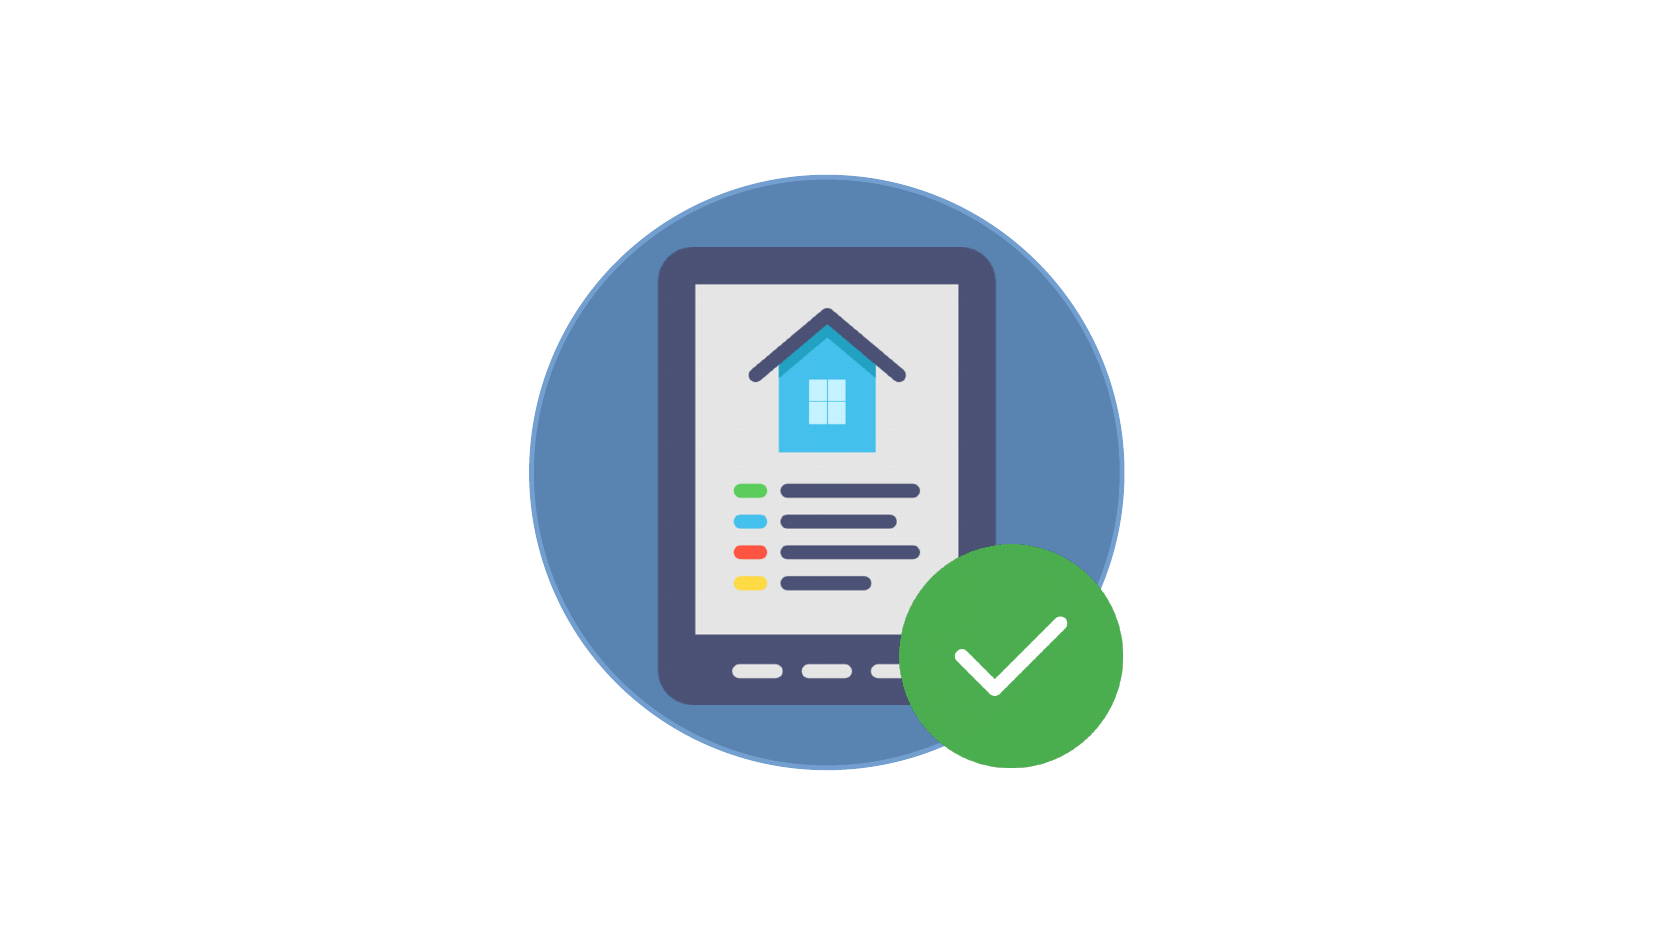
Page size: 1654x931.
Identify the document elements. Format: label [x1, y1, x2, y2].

text_box [677, 727, 899, 768]
text_box [531, 318, 575, 627]
picture [575, 224, 1123, 768]
text_box [667, 177, 987, 224]
text_box [1078, 317, 1123, 544]
